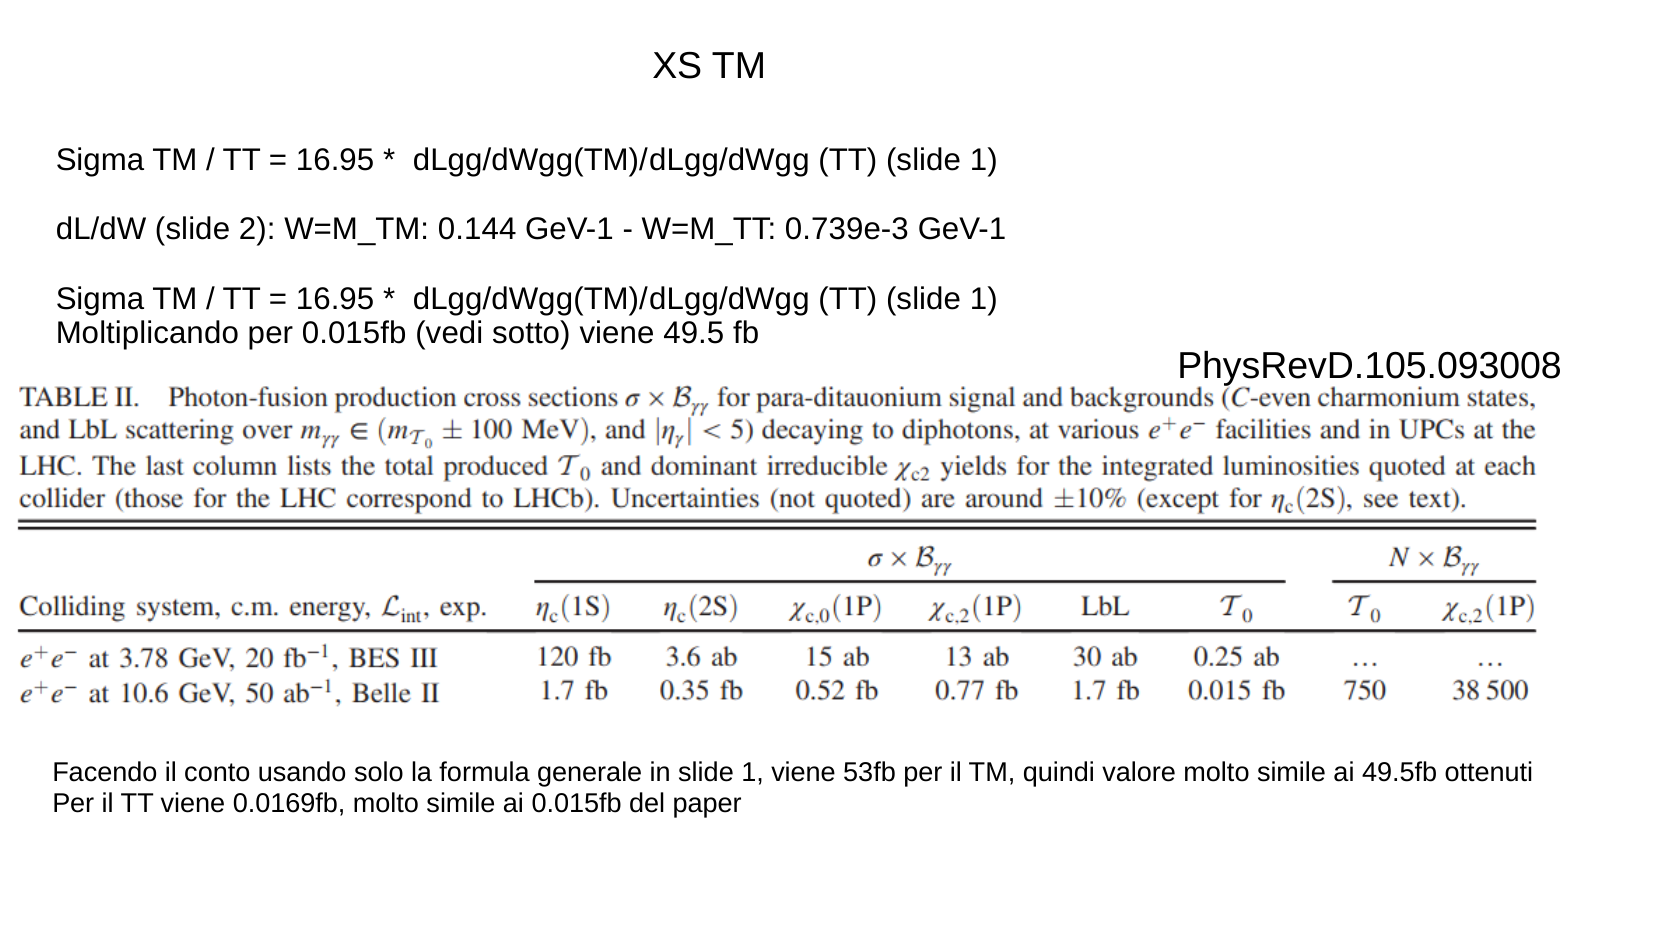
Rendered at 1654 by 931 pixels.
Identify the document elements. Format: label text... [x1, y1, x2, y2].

picture [0, 374, 1654, 708]
text_box PhysRevD.105.093008 [1162, 337, 1613, 437]
text_box Facendo il conto usando solo la formula generale in slide 1, viene 53fb per il TM, quindi valore molto simile ai 49.5fb ottenuti Per il TT viene 0.0169fb, molto simile ai 0.015fb del paper [37, 750, 1654, 900]
text_box XS TM [637, 37, 1276, 95]
text_box Sigma TM / TT = 16.95 * dLgg/dWgg(TM)/dLgg/dWgg (TT) (slide 1) dL/dW (slide 2): W=M_TM: 0.144 GeV-1 - W=M_TT: 0.739e-3 GeV-1 Sigma TM / TT = 16.95 * dLgg/dWgg(TM)/dLgg/dWgg (TT) (slide 1) Moltiplicando per 0.015fb (vedi sotto) viene 49.5 fb [41, 134, 1317, 374]
